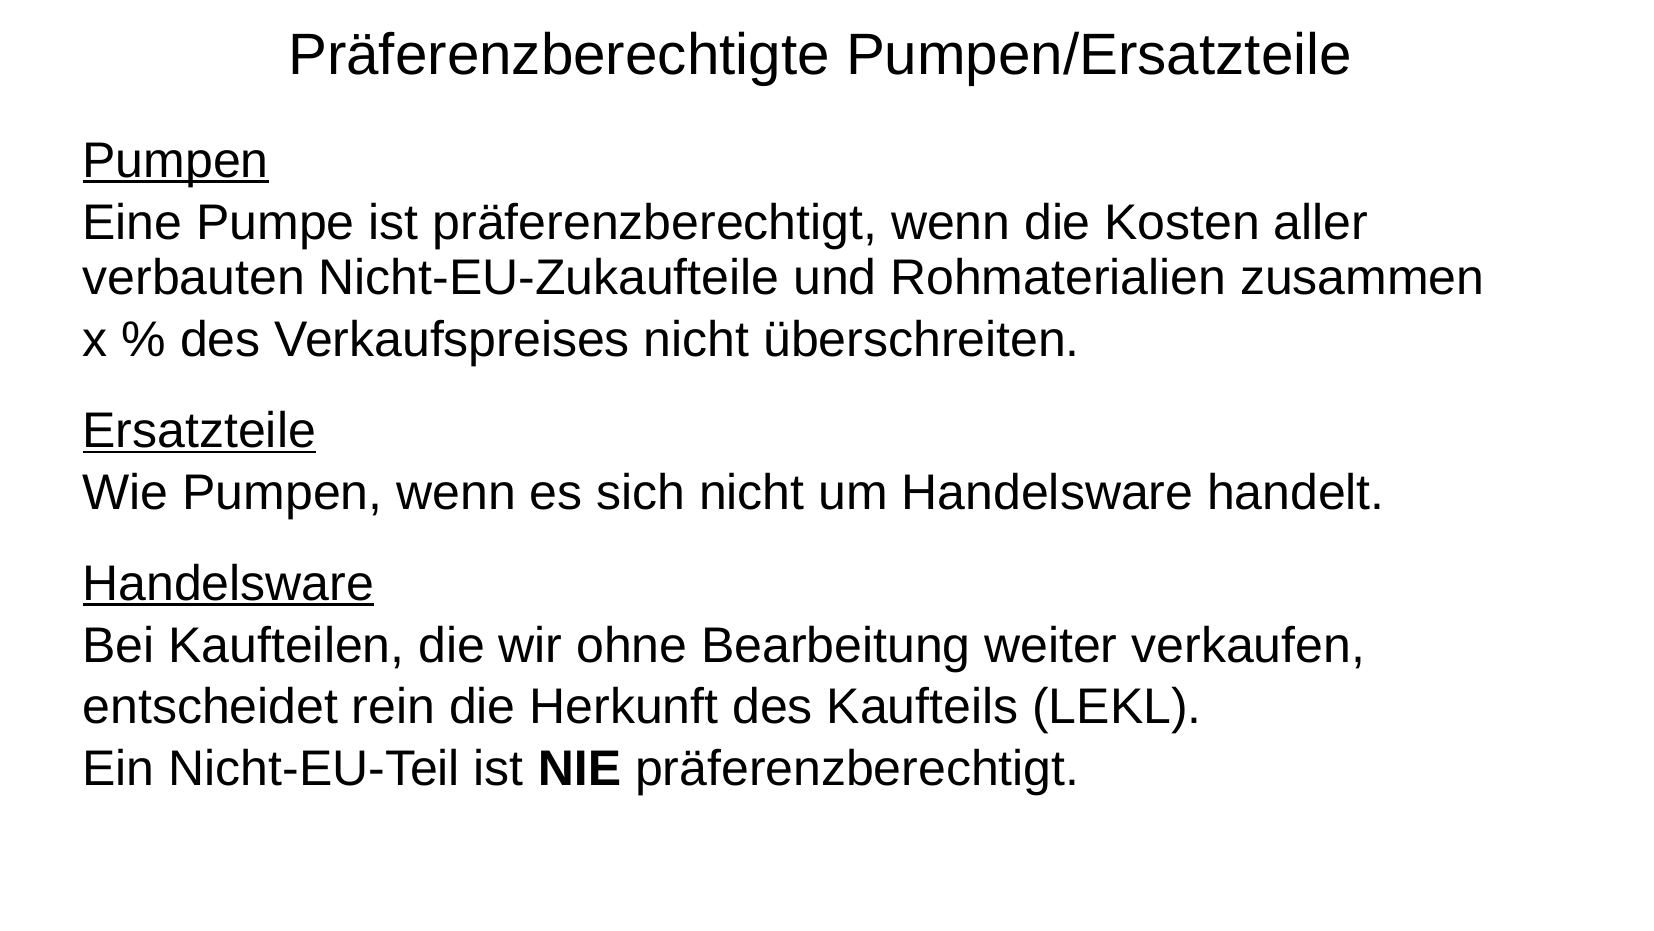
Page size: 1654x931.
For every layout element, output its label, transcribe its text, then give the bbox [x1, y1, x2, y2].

title Präferenzberechtigte Pumpen/Ersatzteile [76, 21, 1565, 87]
subtitle Pumpen Eine Pumpe ist präferenzberechtigt, wenn die Kosten aller verbauten Nicht-EU-Zukaufteile und Rohmaterialien zusammen x % des Verkaufspreises nicht überschreiten. Ersatzteile Wie Pumpen, wenn es sich nicht um Handelsware handelt. Handelsware Bei Kaufteilen, die wir ohne Bearbeitung weiter verkaufen, entscheidet rein die Herkunft des Kaufteils (LEKL). Ein Nicht-EU-Teil ist NIE präferenzberechtigt. [82, 71, 1571, 857]
